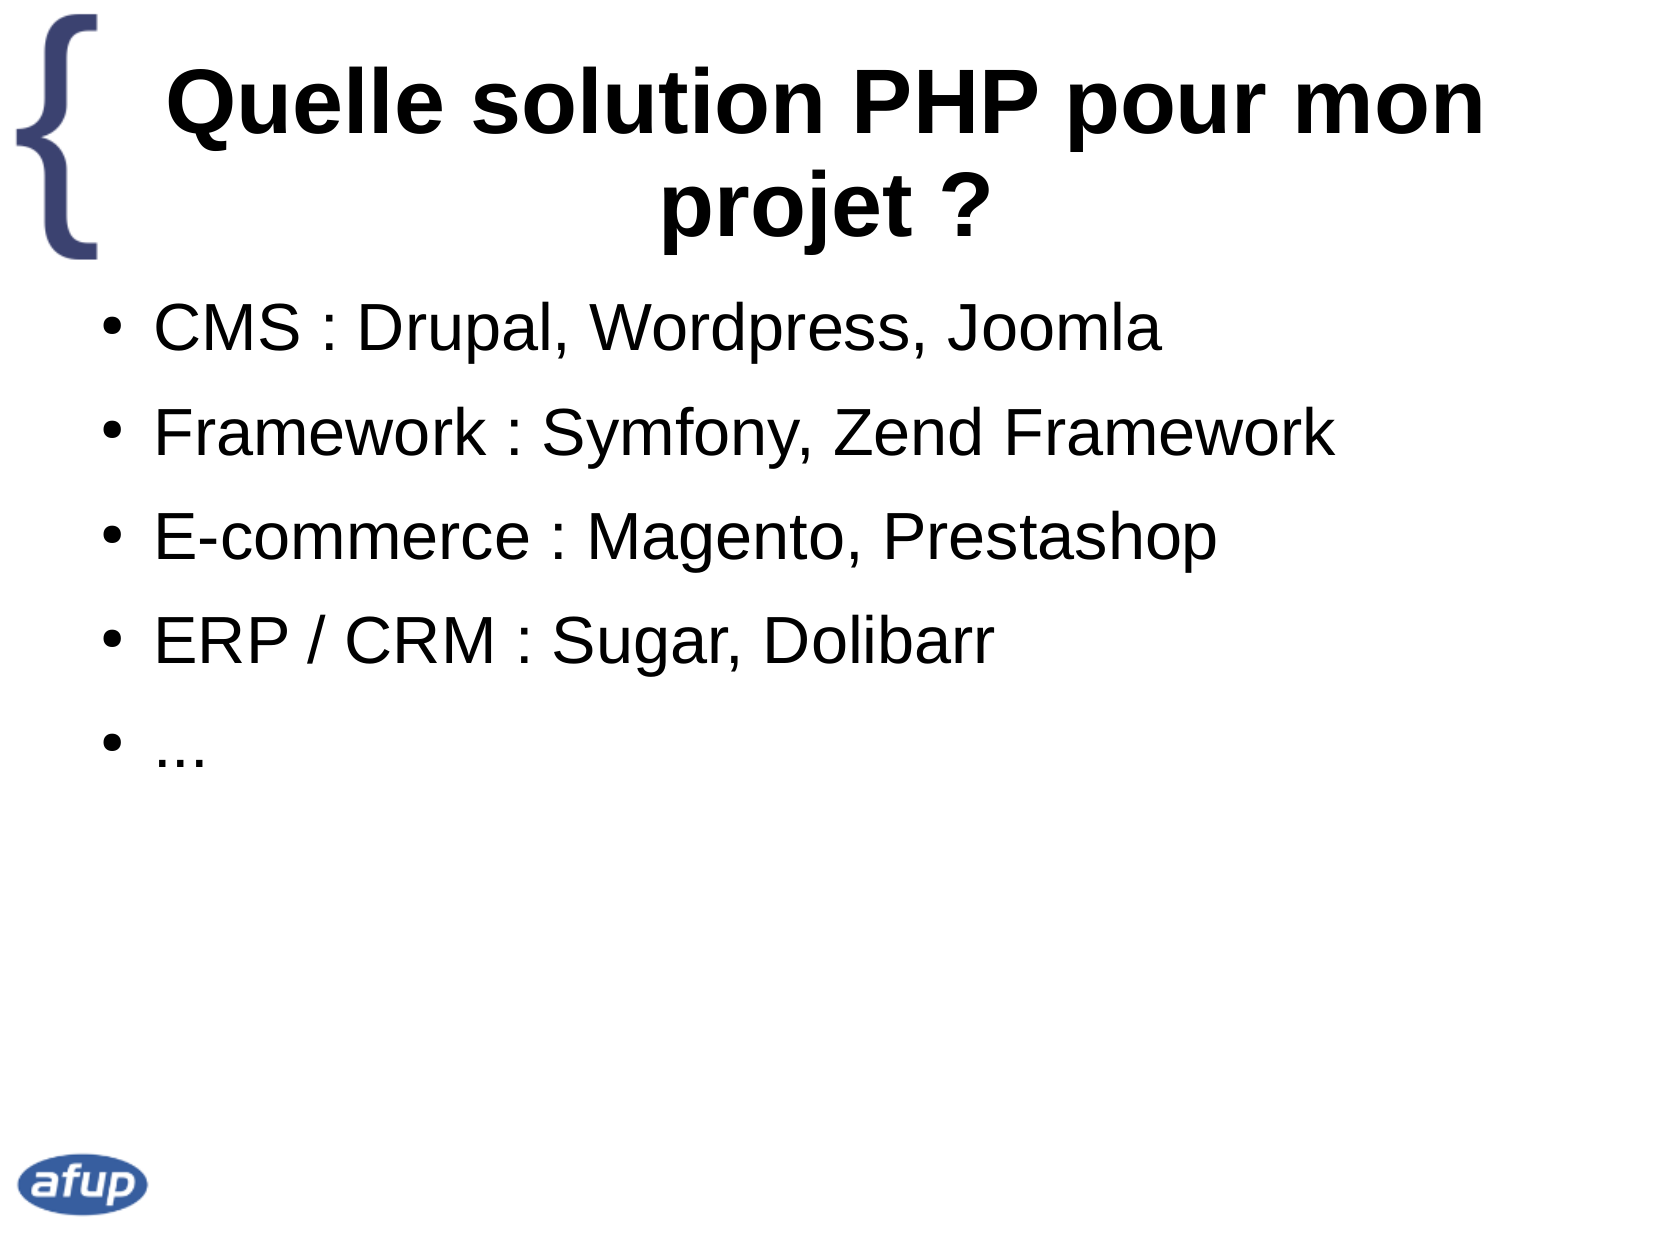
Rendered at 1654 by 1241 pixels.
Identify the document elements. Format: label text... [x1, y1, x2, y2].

title Quelle solution PHP pour mon projet ? [125, 49, 1571, 257]
picture [6, 5, 125, 274]
picture [11, 1139, 158, 1228]
list CMS : Drupal, Wordpress, Joomla Framework : Symfony, Zend Framework E-commerce : Magento, Prestashop ERP / CRM : Sugar, Dolibarr ... [82, 290, 1571, 1109]
